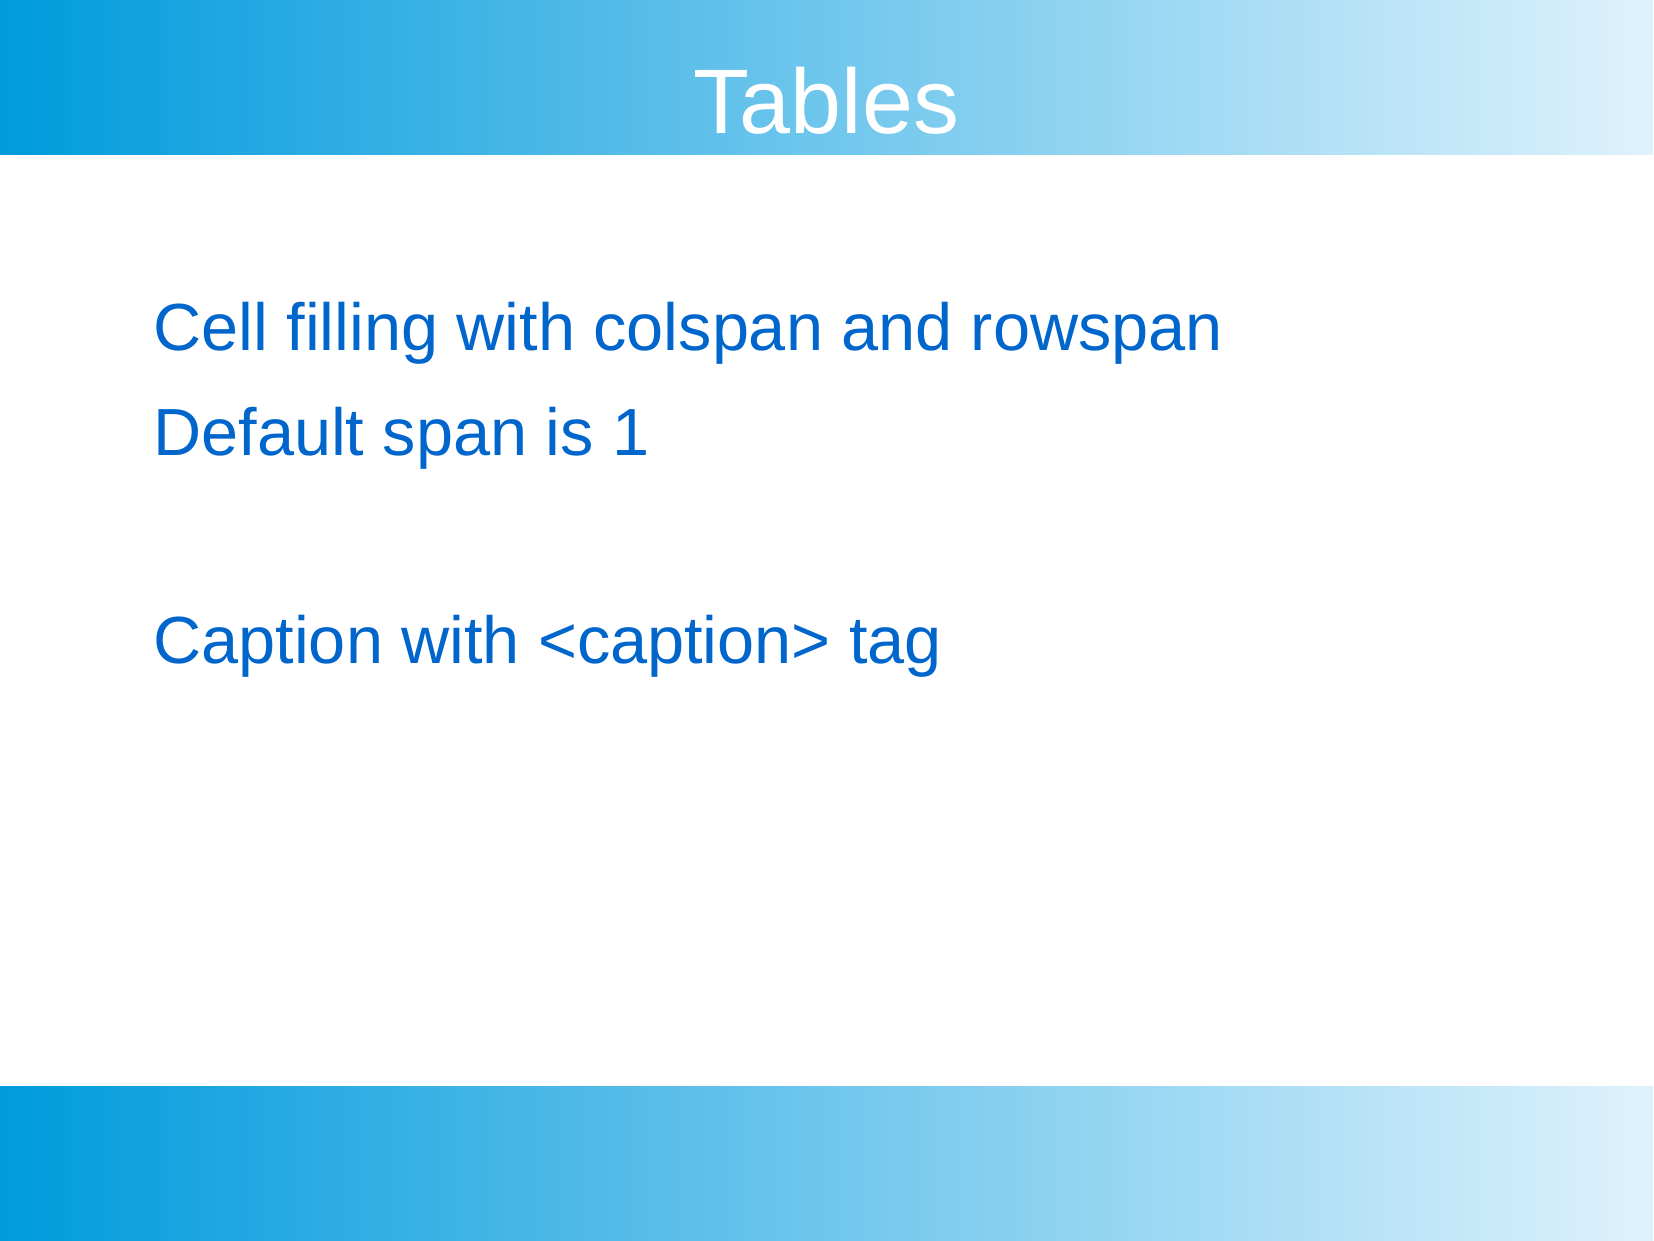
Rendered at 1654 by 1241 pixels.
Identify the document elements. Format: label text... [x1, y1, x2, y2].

list Cell filling with colspan and rowspan Default span is 1 Caption with <caption> tag [82, 290, 1571, 1010]
title Tables [82, 49, 1571, 155]
